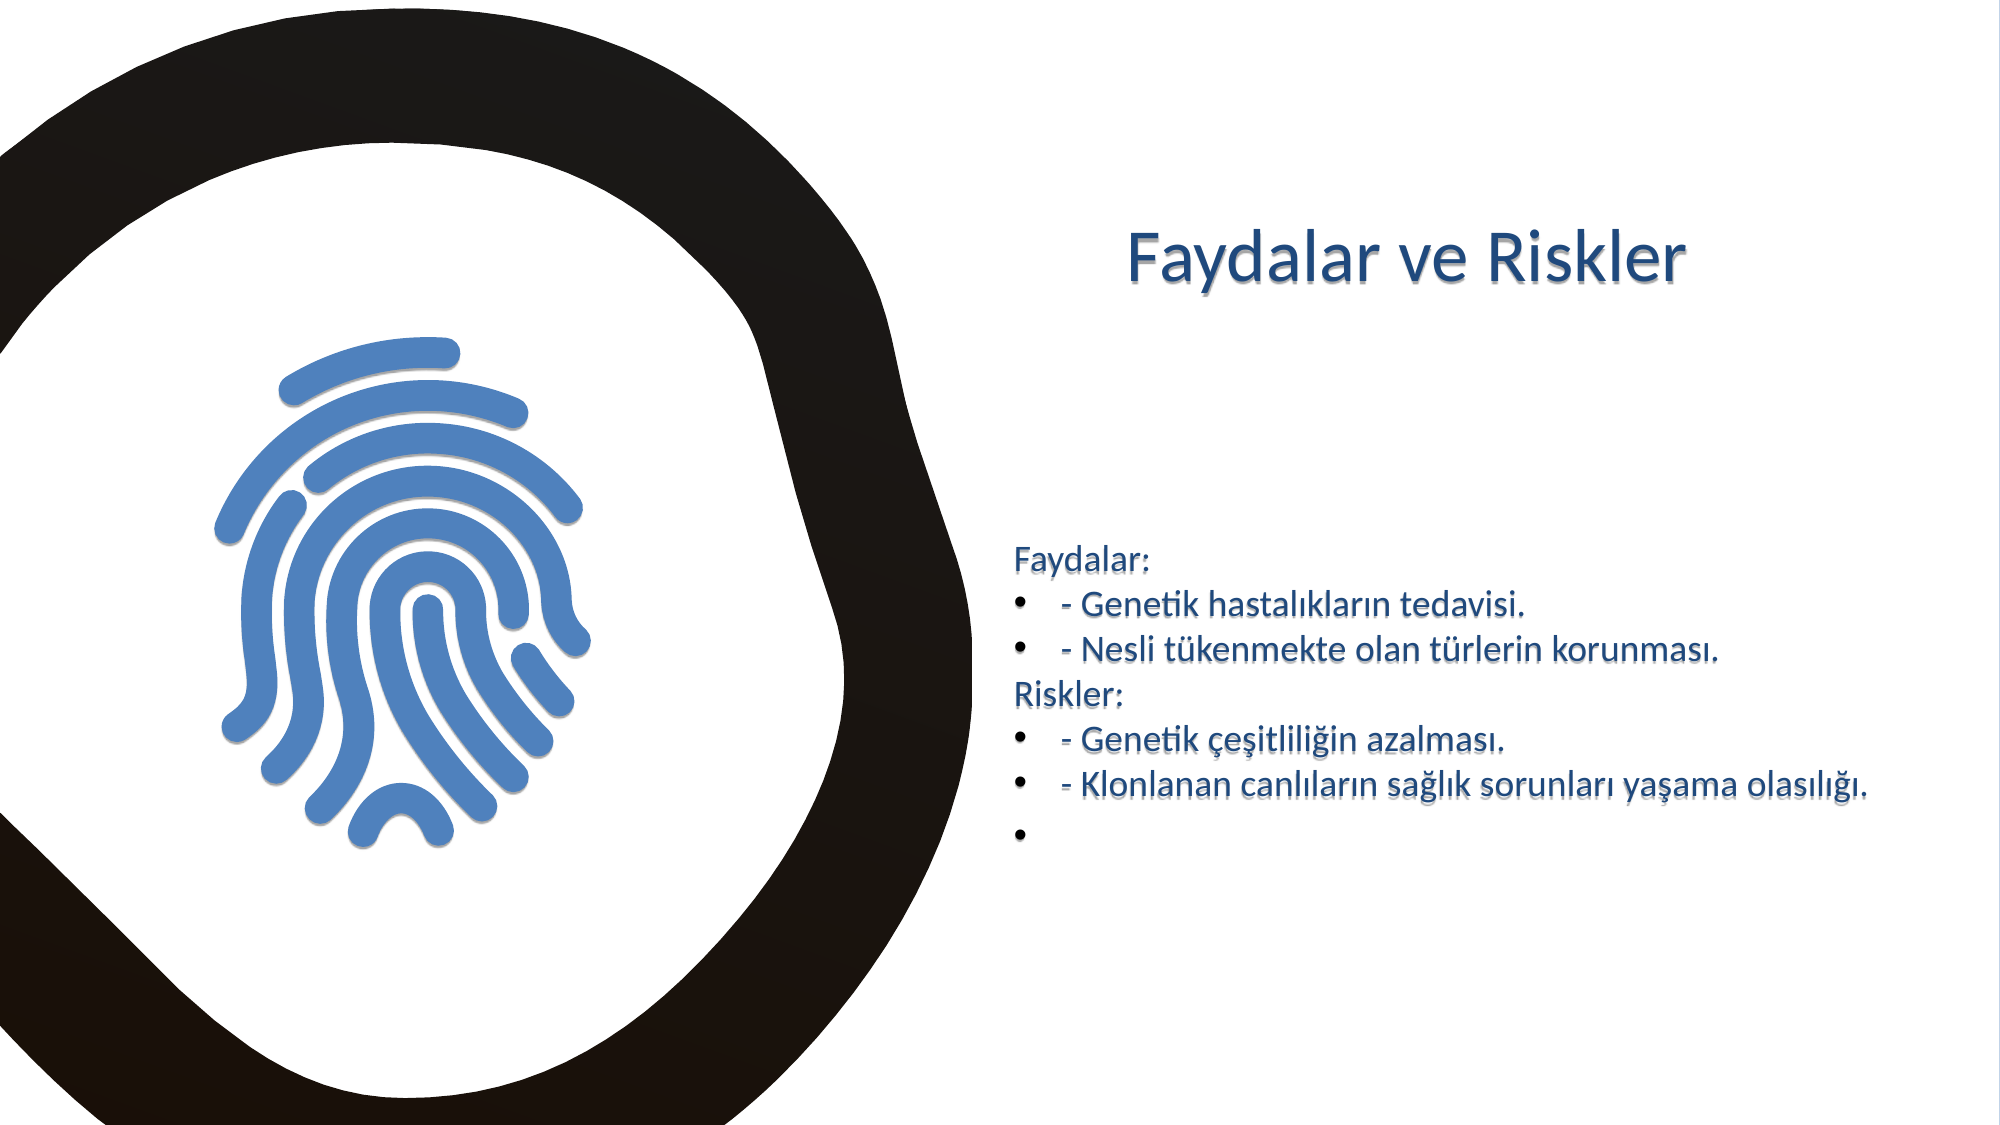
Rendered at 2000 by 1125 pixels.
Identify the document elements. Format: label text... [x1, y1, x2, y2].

list Faydalar: - Genetik hastalıkların tedavisi. - Nesli tükenmekte olan türlerin korunması. Riskler: - Genetik çeşitliliğin azalması. - Klonlanan canlıların sağlık sorunları yaşama olasılığı. [998, 397, 1908, 995]
text_box [0, 0, 2000, 1125]
picture [112, 294, 707, 889]
title Faydalar ve Riskler [999, 131, 1816, 371]
